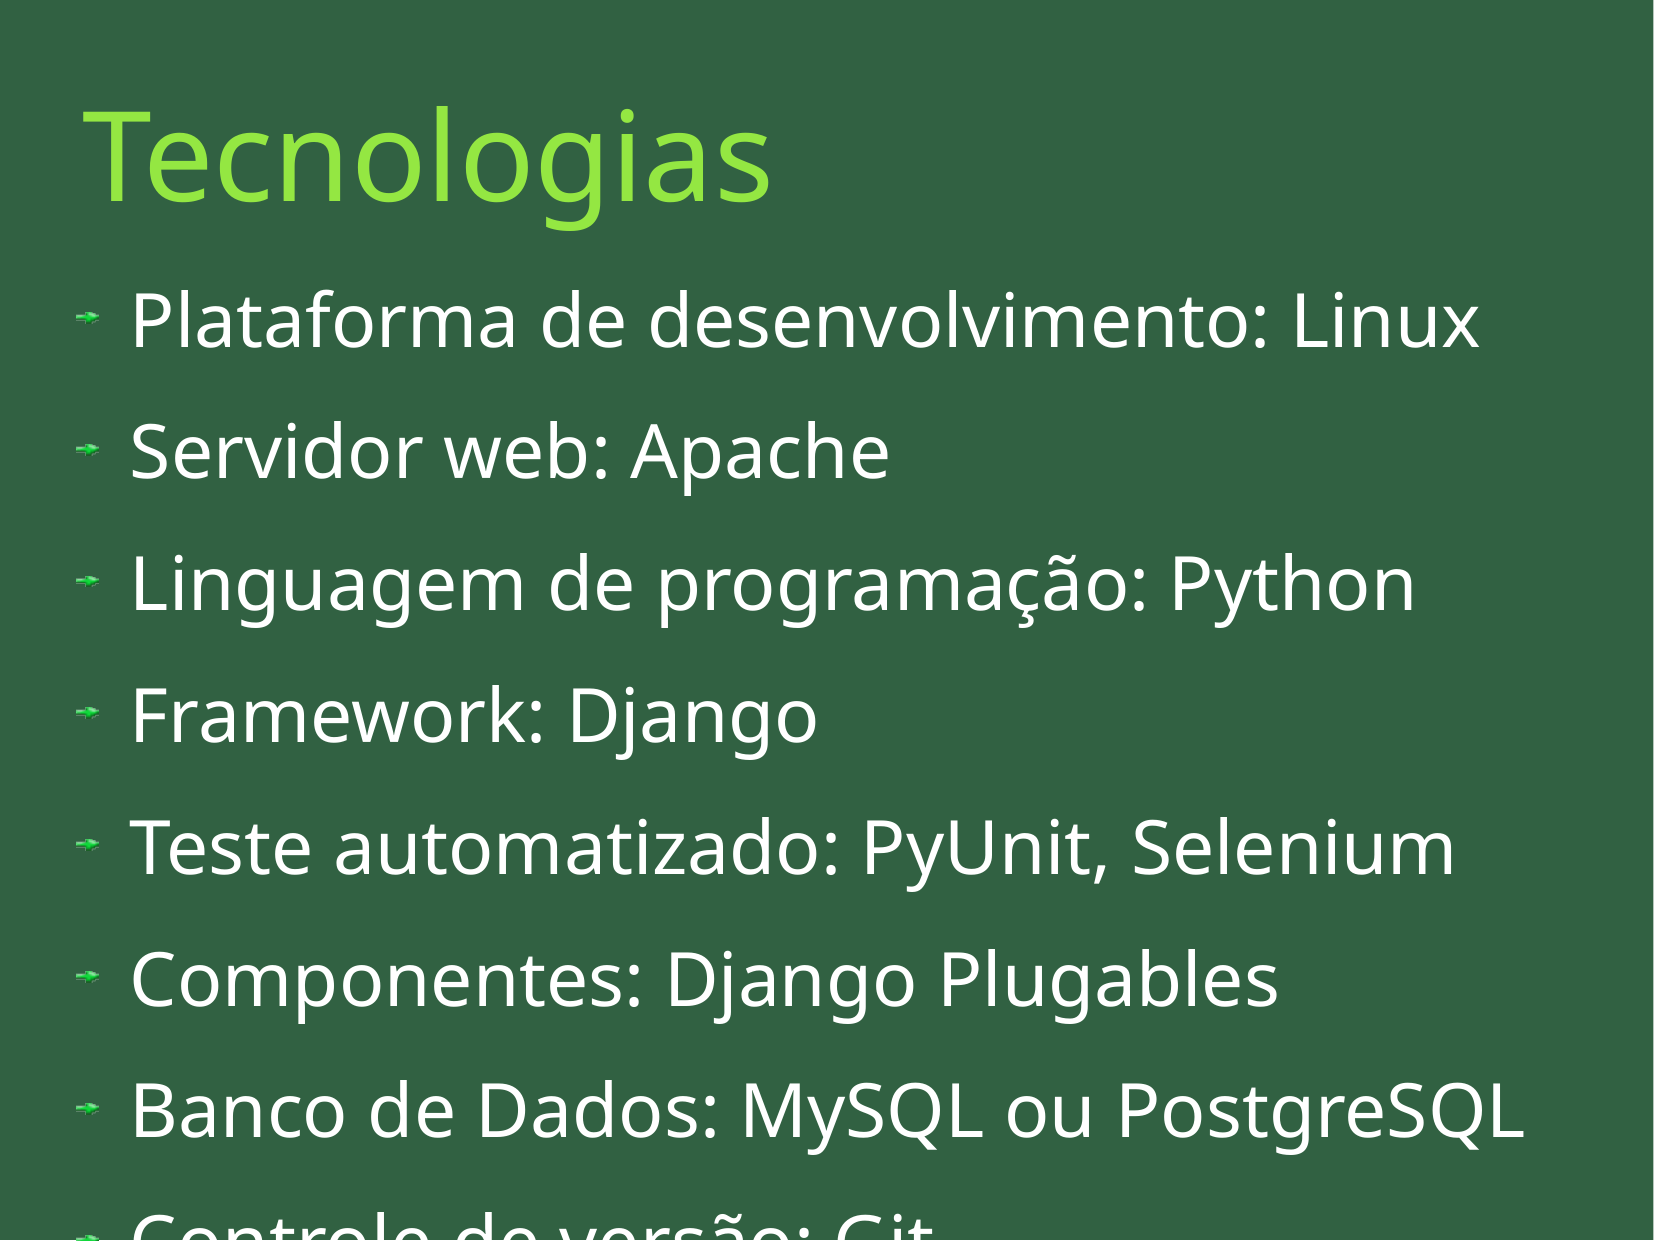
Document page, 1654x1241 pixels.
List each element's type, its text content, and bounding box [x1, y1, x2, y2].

list Plataforma de desenvolvimento: Linux Servidor web: Apache Linguagem de programação: Python Framework: Django Teste automatizado: PyUnit, Selenium Componentes: Django Plugables Banco de Dados: MySQL ou PostgreSQL Controle de versão: Git [59, 134, 1625, 1157]
title Tecnologias [82, 49, 1571, 134]
picture [76, 1235, 99, 1241]
